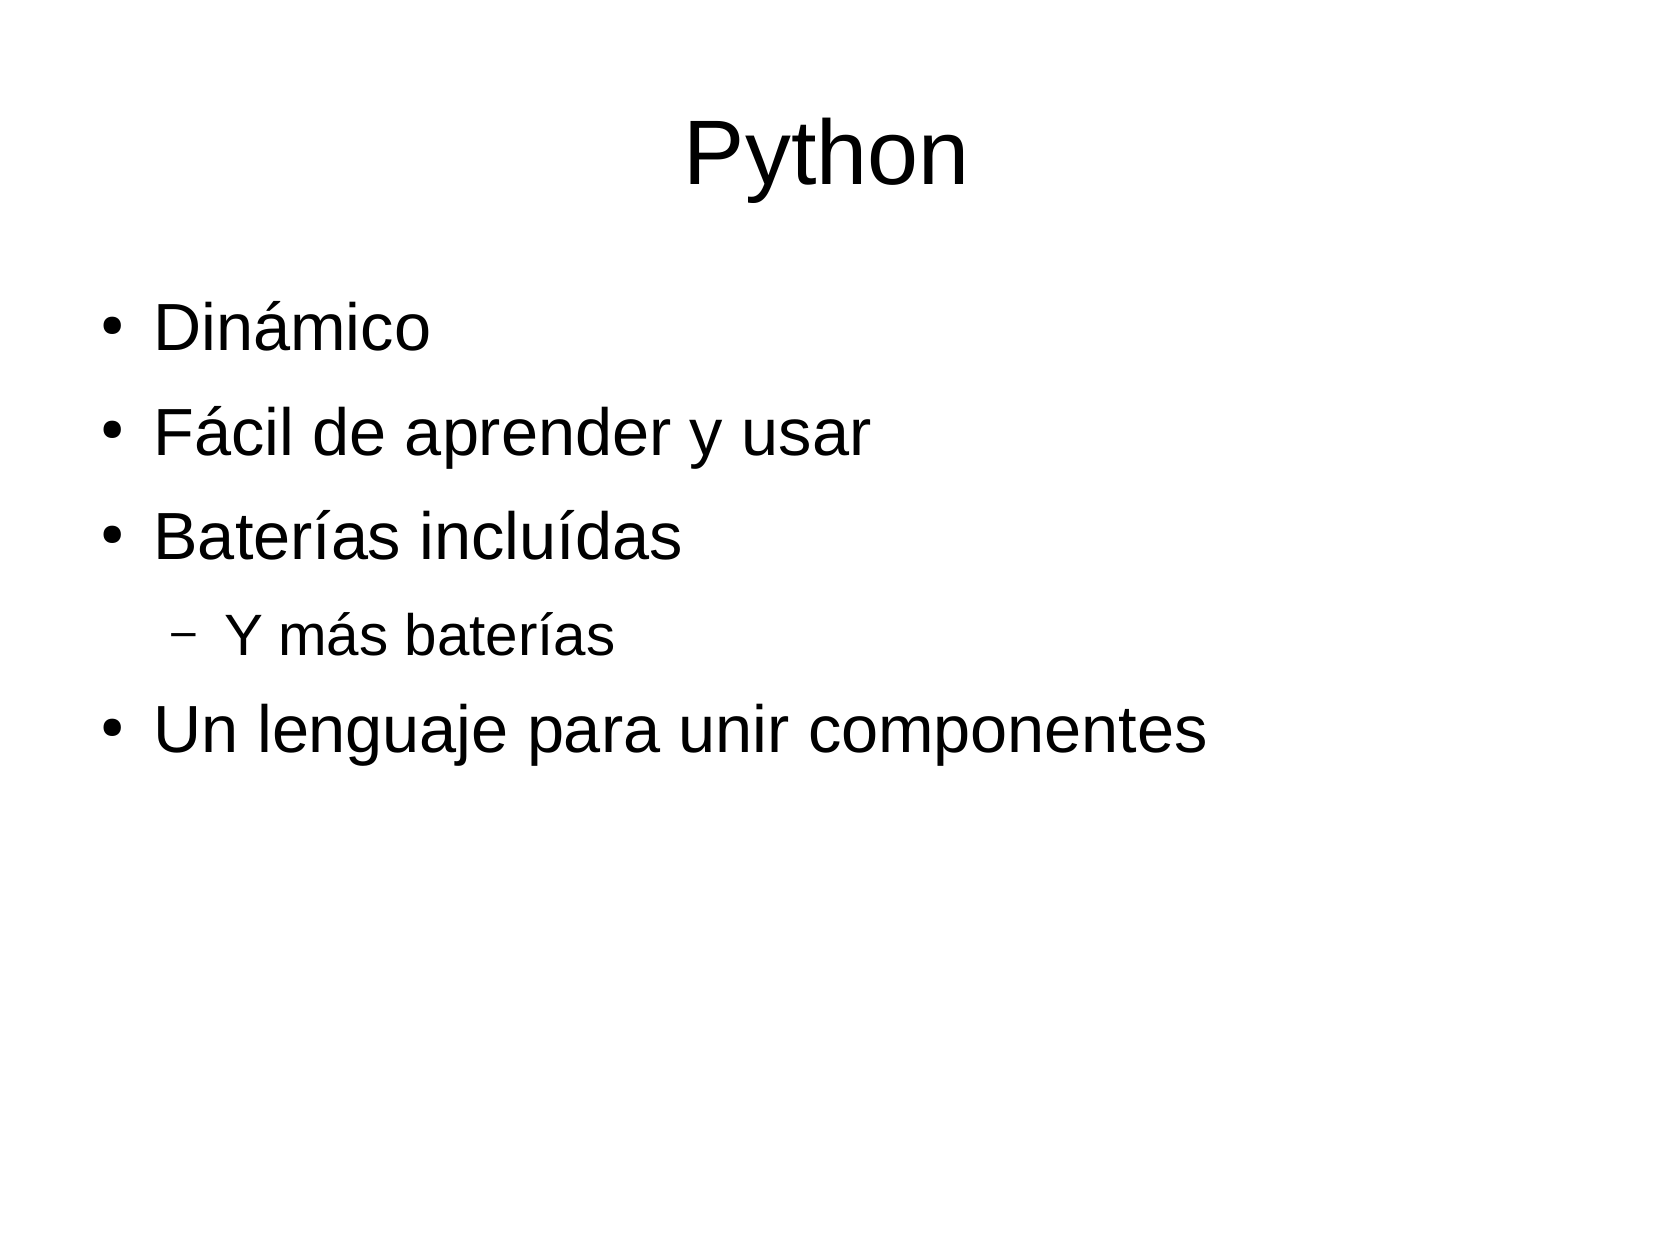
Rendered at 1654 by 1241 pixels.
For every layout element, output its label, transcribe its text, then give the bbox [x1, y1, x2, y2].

title Python [82, 49, 1571, 257]
list Dinámico Fácil de aprender y usar Baterías incluídas Y más baterías Un lenguaje para unir componentes [82, 290, 1571, 1010]
